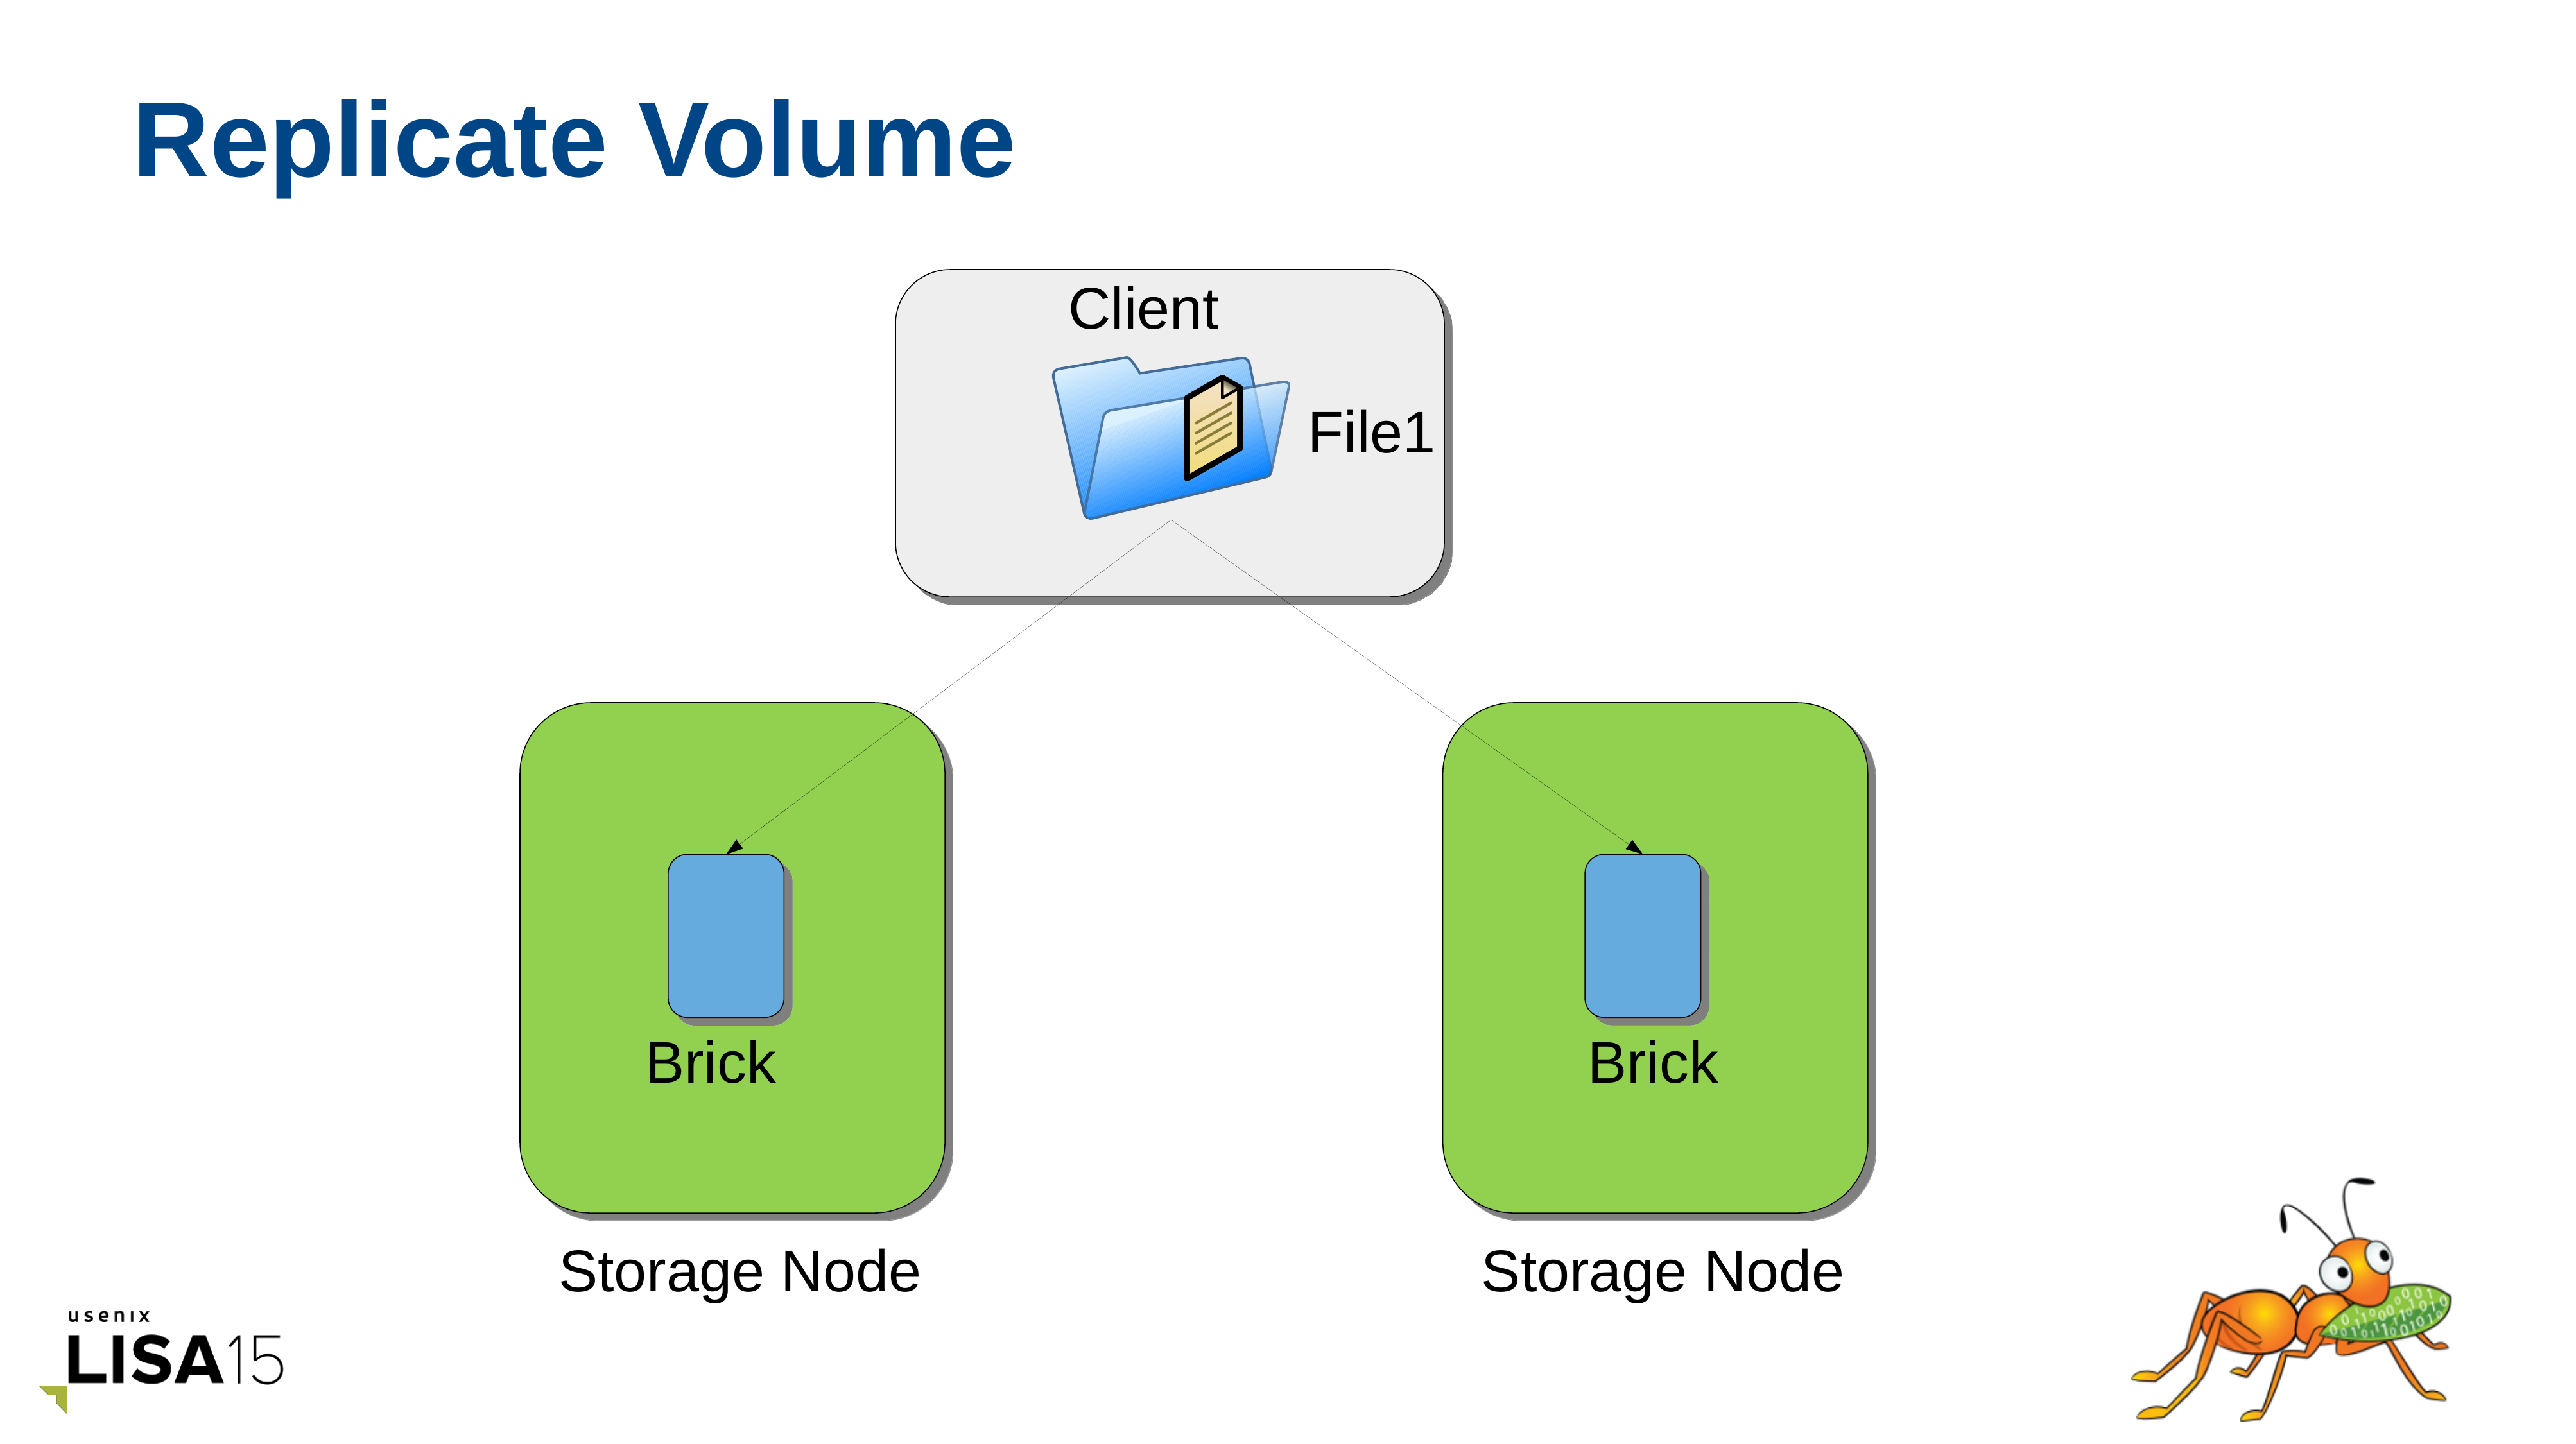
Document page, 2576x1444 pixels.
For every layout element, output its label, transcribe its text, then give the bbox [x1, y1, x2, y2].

text_box [520, 703, 946, 1214]
picture [1051, 356, 1291, 520]
text_box [1069, 520, 1279, 597]
text_box Storage Node [1472, 1233, 1869, 1309]
text_box Client [1059, 271, 1455, 347]
picture [2127, 1175, 2456, 1425]
text_box File1 [1299, 395, 1464, 470]
picture [19, 1289, 299, 1427]
text_box [1442, 703, 1868, 1214]
text_box Storage Node [549, 1233, 946, 1309]
text_box Brick [1578, 1024, 1743, 1101]
text_box [895, 270, 1445, 597]
text_box Brick [635, 1024, 800, 1101]
title Replicate Volume [132, 19, 2446, 261]
